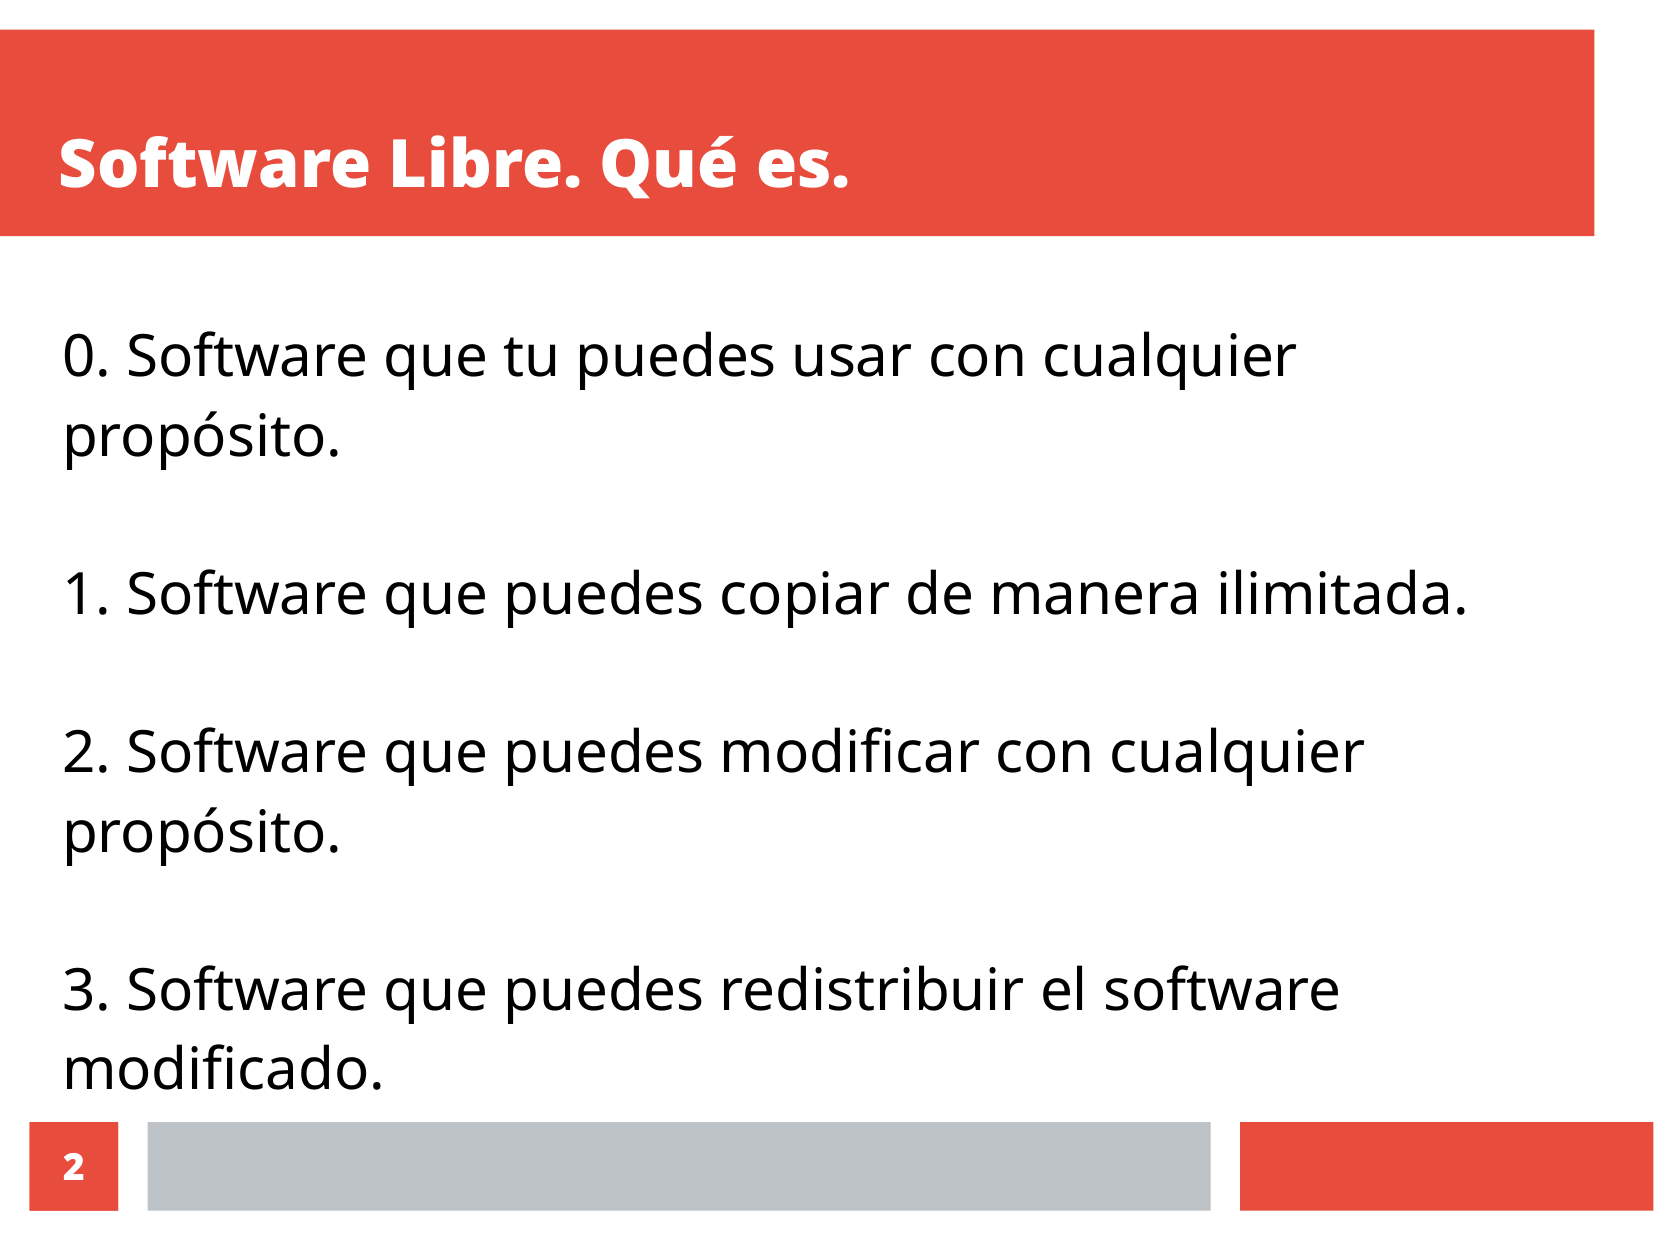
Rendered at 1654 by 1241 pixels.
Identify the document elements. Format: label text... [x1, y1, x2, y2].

title Software Libre. Qué es. [59, 59, 1595, 207]
text_box 0. Software que tu puedes usar con cualquier propósito. 1. Software que puedes copiar de manera ilimitada. 2. Software que puedes modificar con cualquier propósito. 3. Software que puedes redistribuir el software modificado. [47, 307, 1560, 1068]
